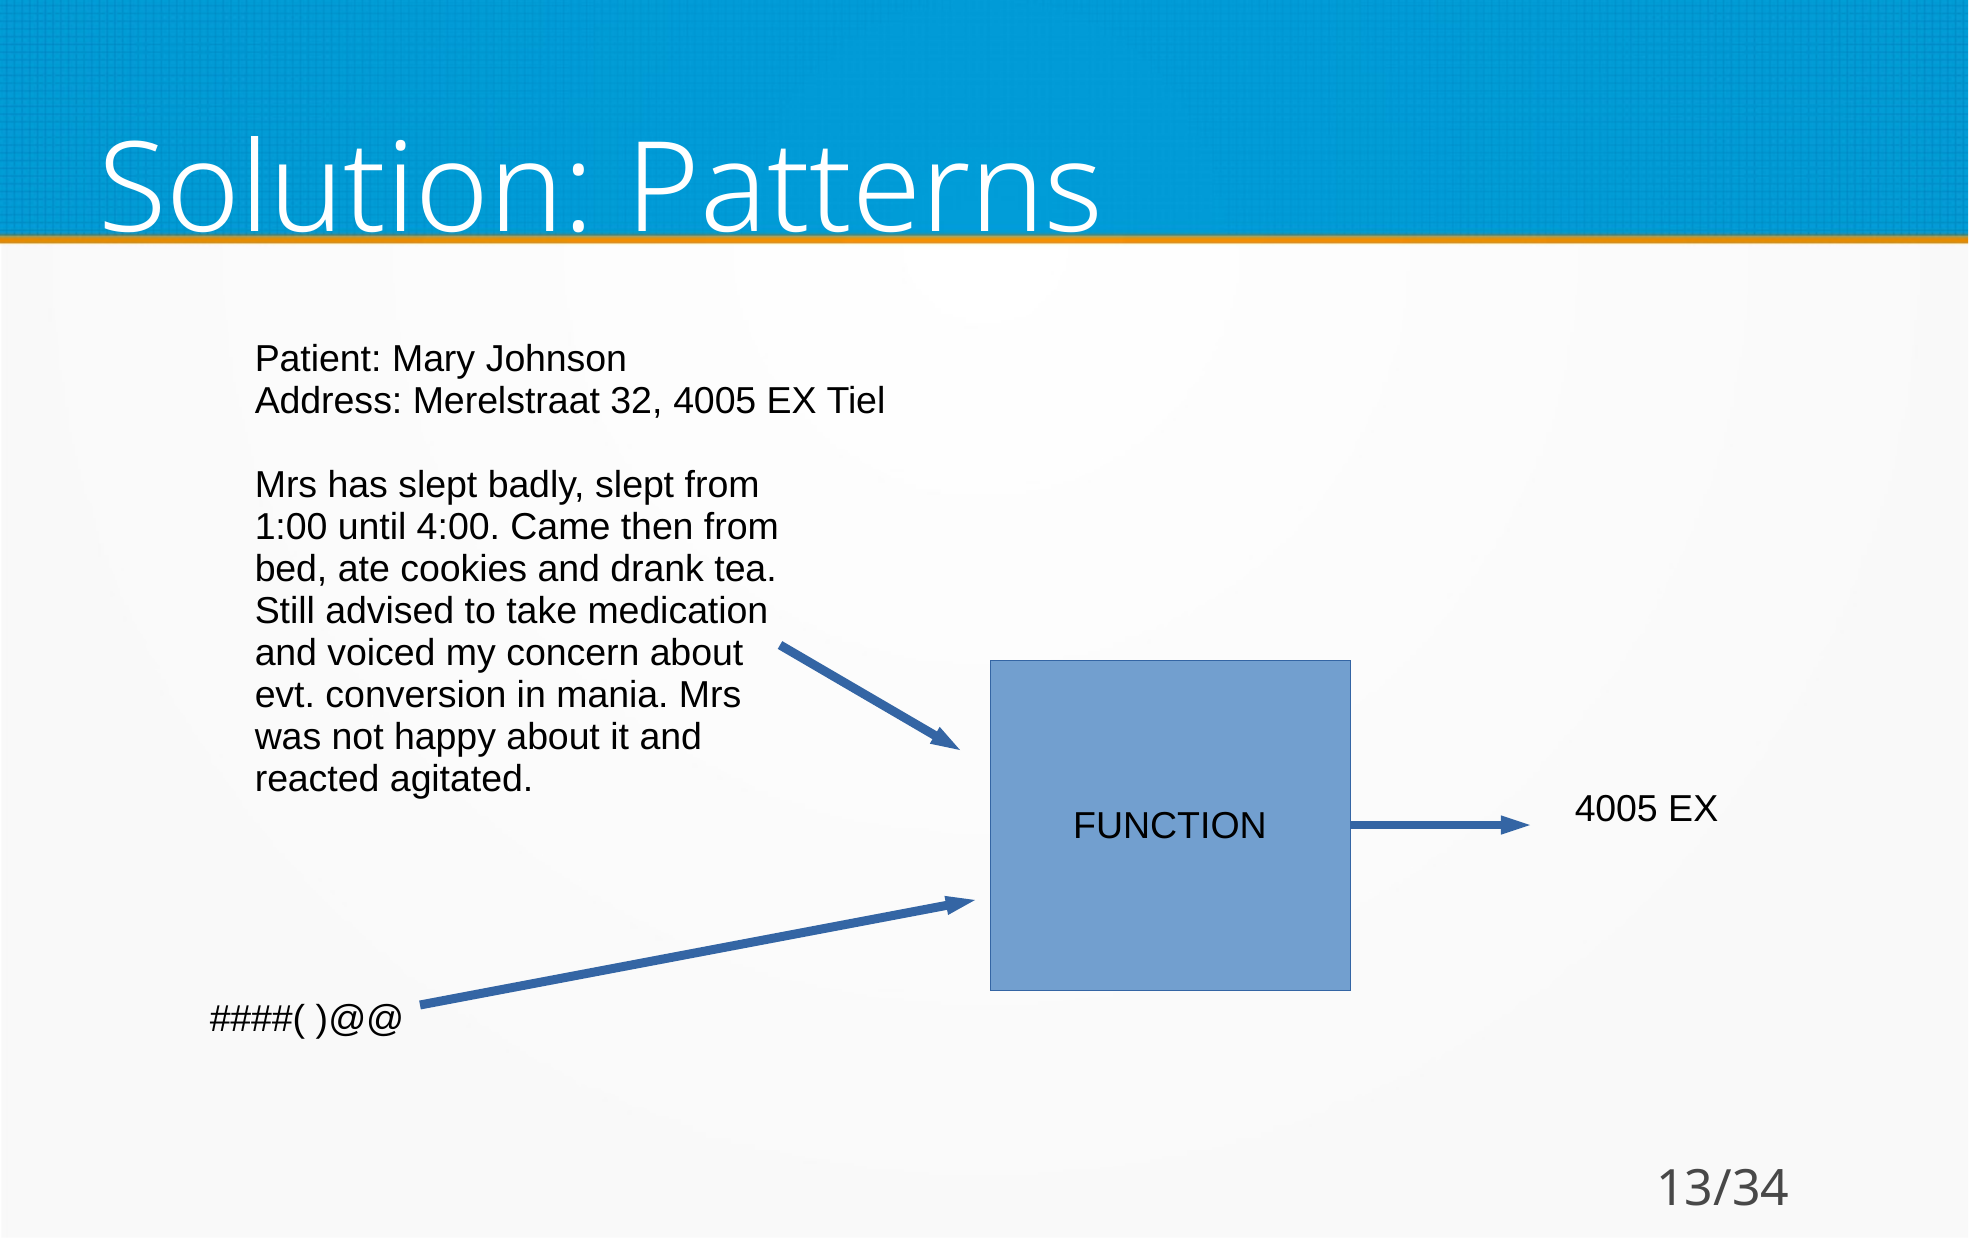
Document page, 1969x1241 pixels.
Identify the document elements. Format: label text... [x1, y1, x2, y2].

text_box FUNCTION [990, 660, 1351, 991]
picture [0, 233, 1969, 1241]
title Solution: Patterns [98, 49, 1870, 257]
text_box Patient: Mary Johnson Address: Merelstraat 32, 4005 EX Tiel Mrs has slept badly, slept from 1:00 until 4:00. Came then from bed, ate cookies and drank tea. Still advised to take medication and voiced my concern about evt. conversion in mania. Mrs was not happy about it and reacted agitated. [240, 330, 991, 807]
text_box 4005 EX [1560, 780, 1786, 837]
text_box ####( )@@ [195, 990, 751, 1047]
